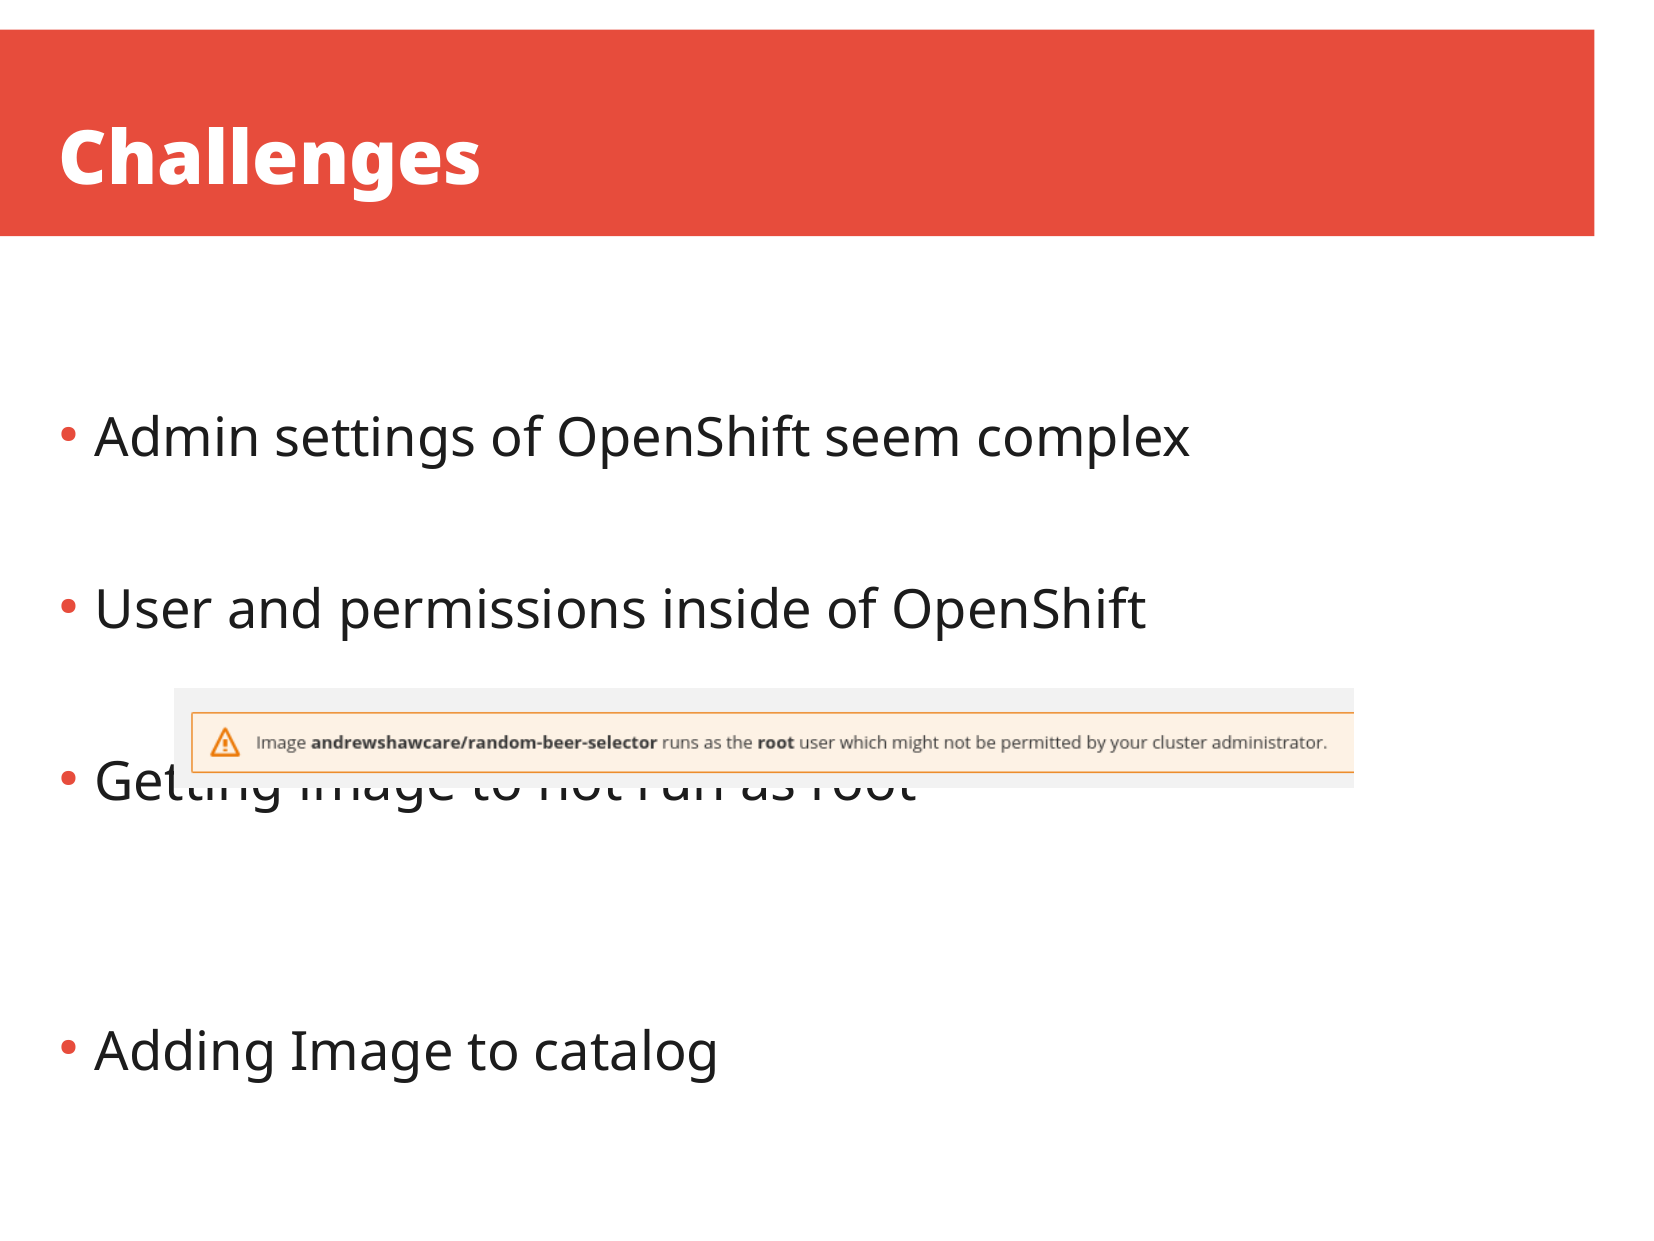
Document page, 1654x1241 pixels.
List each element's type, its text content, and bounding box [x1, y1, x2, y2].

list Admin settings of OpenShift seem complex User and permissions inside of OpenShift Getting image to not run as root Adding Image to catalog [59, 324, 1565, 1093]
title Challenges [59, 59, 1595, 207]
picture [174, 688, 1354, 788]
